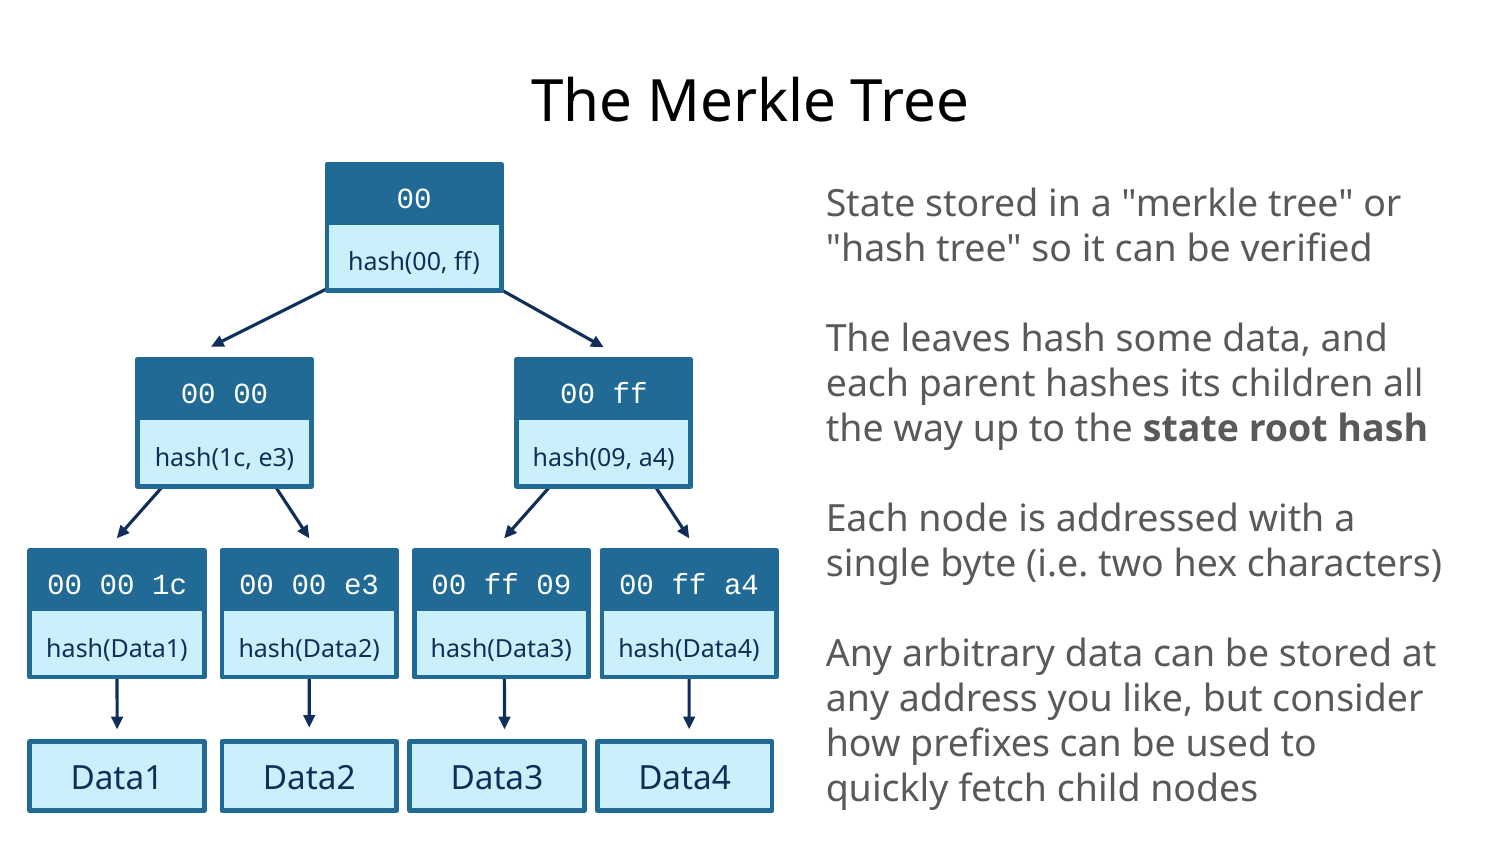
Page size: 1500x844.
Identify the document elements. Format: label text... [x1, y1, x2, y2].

text_box hash(Data3) [414, 611, 589, 677]
text_box Data2 [222, 742, 396, 811]
text_box hash(Data1) [30, 611, 204, 677]
list State stored in a "merkle tree" or "hash tree" so it can be verified The leaves hash some data, and each parent hashes its children all the way up to the state root hash Each node is addressed with a single byte (i.e. two hex characters) Any arbitrary data can be stored at any address you like, but consider how prefixes can be used to quickly fetch child nodes [810, 164, 1460, 811]
text_box hash(09, a4) [516, 420, 691, 486]
text_box hash(1c, e3) [137, 420, 312, 486]
text_box 00 ff a4 [602, 551, 776, 611]
text_box Data3 [410, 742, 584, 811]
text_box hash(Data2) [222, 611, 396, 677]
text_box 00 00 e3 [222, 551, 396, 611]
text_box hash(Data4) [602, 611, 776, 677]
text_box 00 00 1c [30, 551, 204, 611]
text_box hash(00, ff) [327, 225, 501, 291]
text_box Data4 [598, 742, 772, 811]
text_box 00 ff [516, 360, 691, 420]
text_box 00 00 [137, 360, 312, 420]
text_box Data1 [30, 742, 204, 811]
text_box 00 ff 09 [414, 551, 589, 611]
title The Merkle Tree [51, 47, 1449, 142]
text_box 00 [327, 164, 501, 225]
